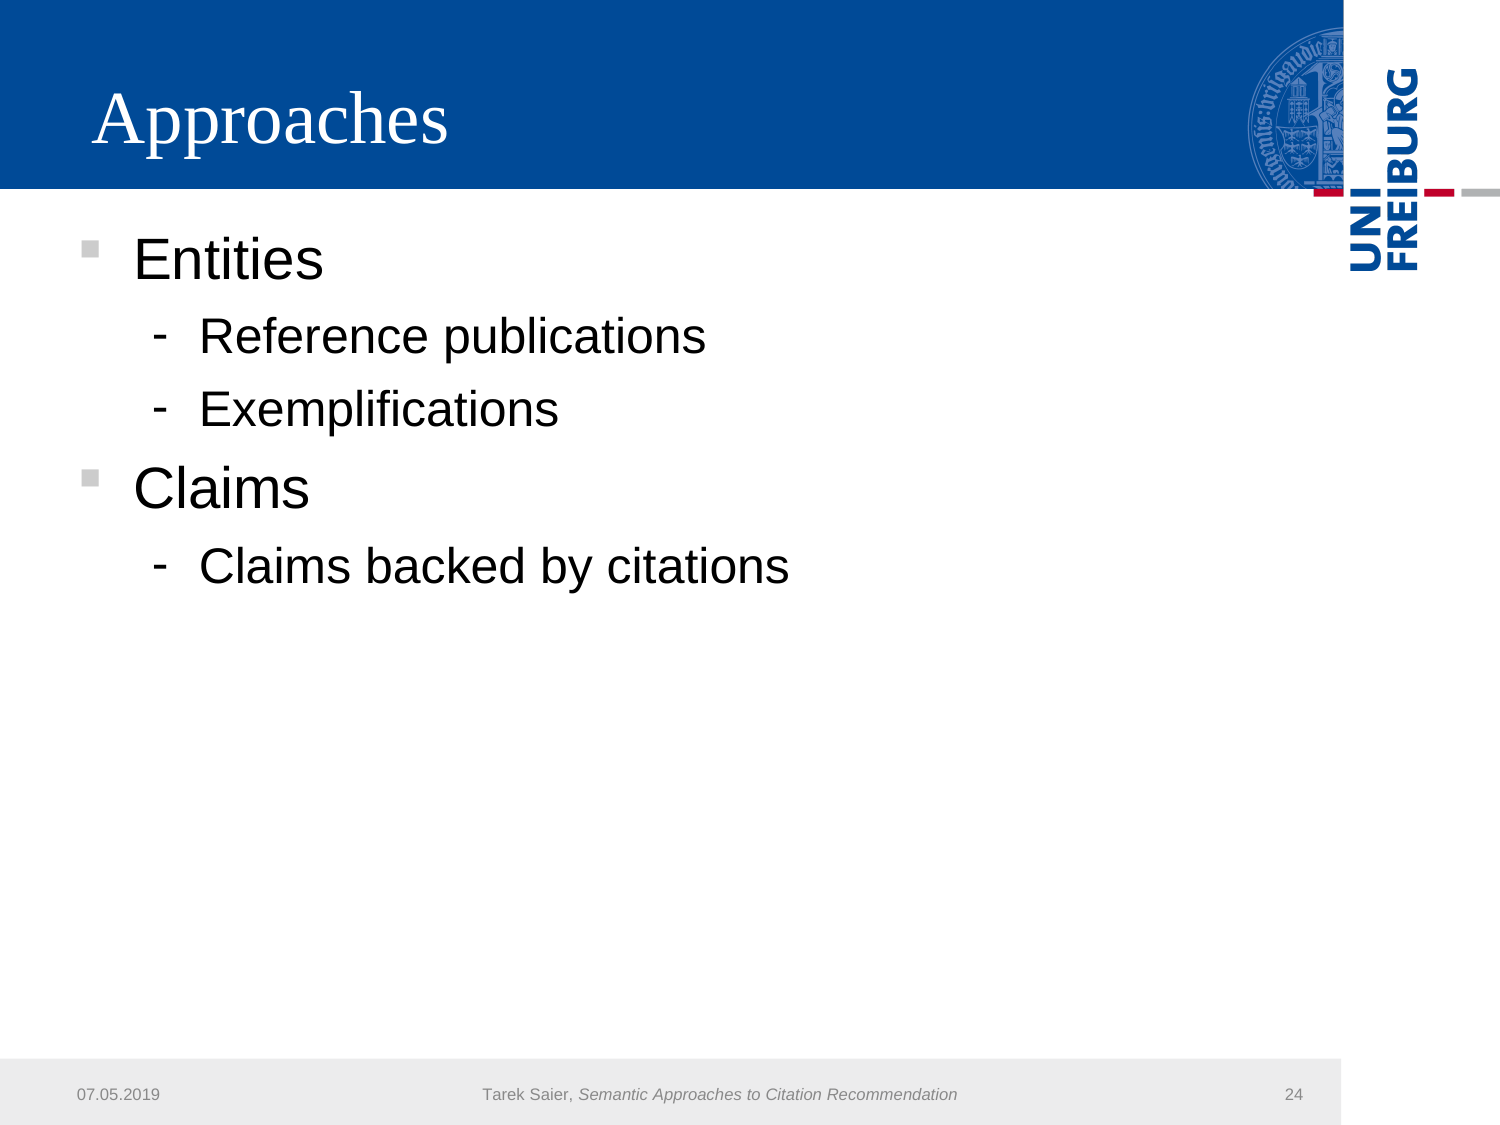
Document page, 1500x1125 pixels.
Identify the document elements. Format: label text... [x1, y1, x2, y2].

list Entities Reference publications Exemplifications Claims Claims backed by citations [76, 221, 1341, 1009]
title Approaches [76, 49, 1235, 178]
picture [0, 0, 1500, 271]
